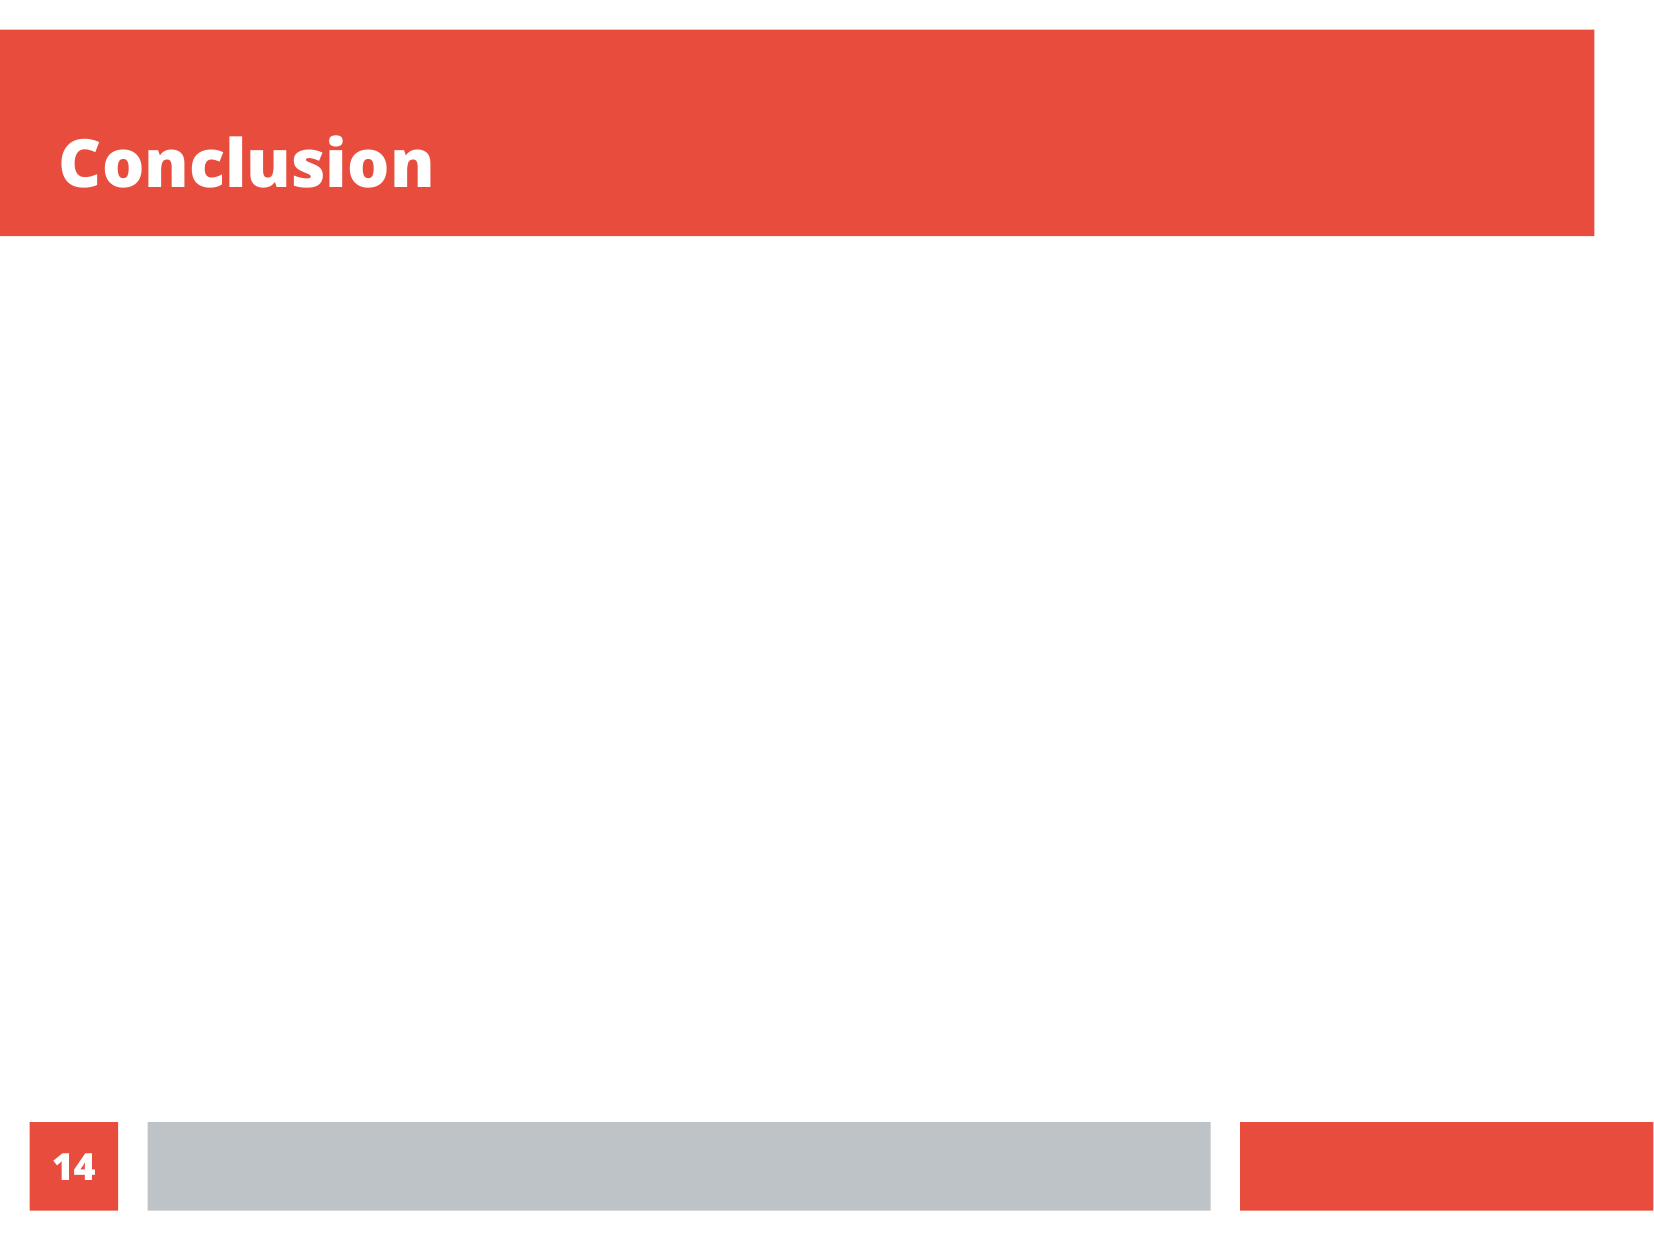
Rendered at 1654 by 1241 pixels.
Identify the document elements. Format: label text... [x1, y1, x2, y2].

title Conclusion [59, 59, 1595, 207]
